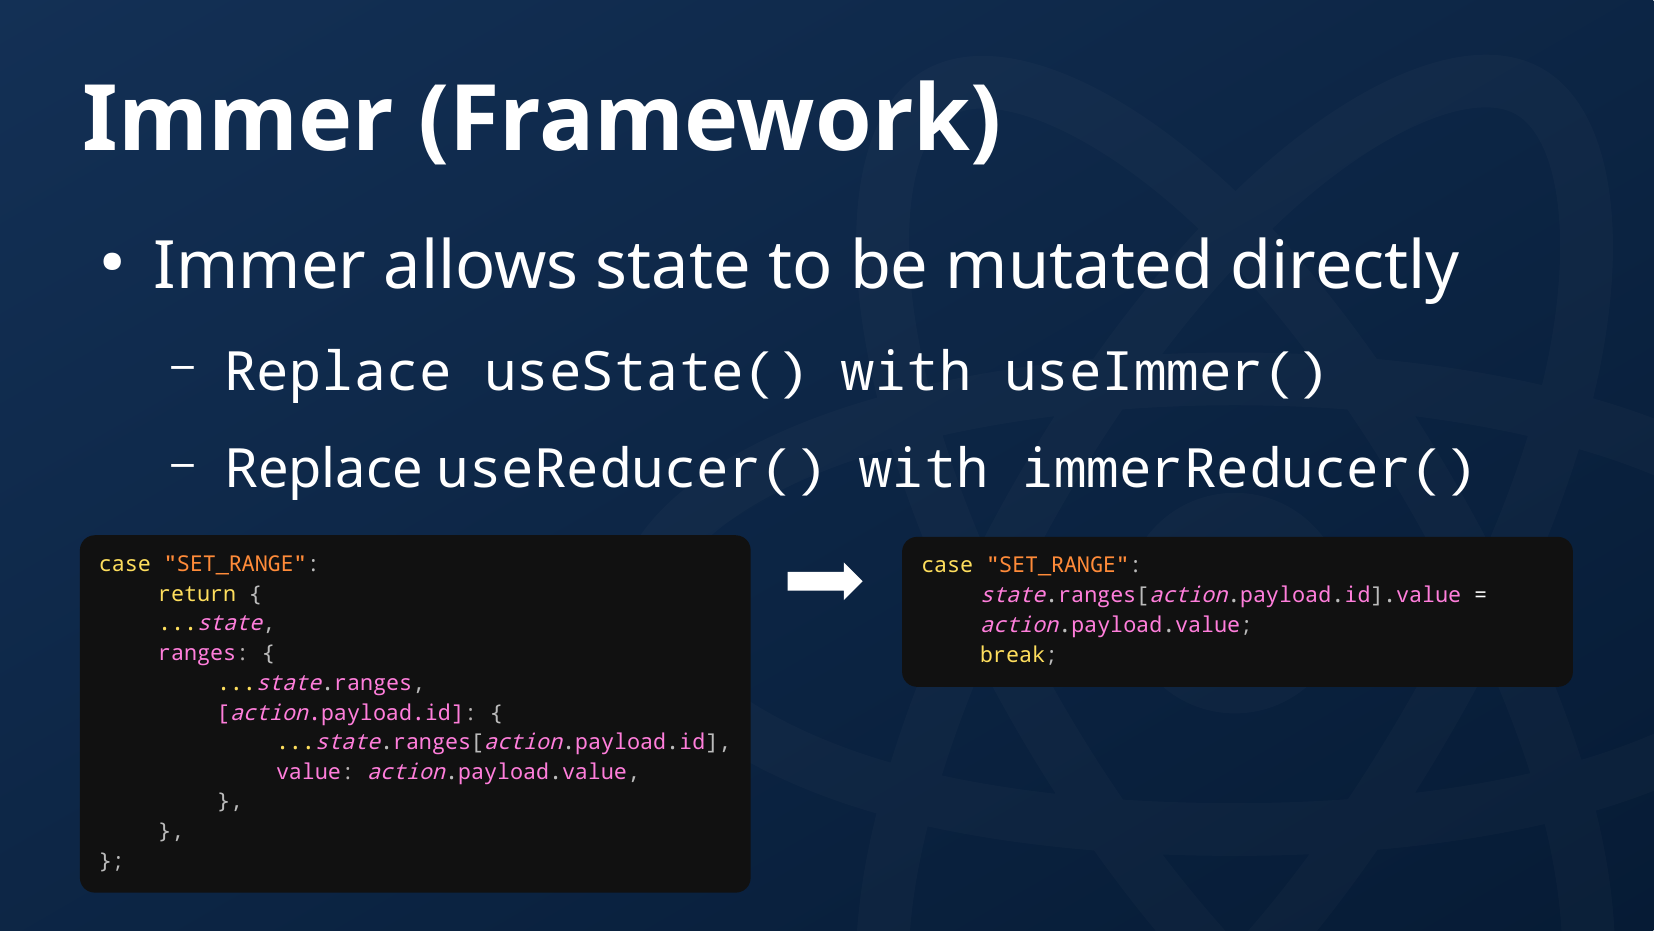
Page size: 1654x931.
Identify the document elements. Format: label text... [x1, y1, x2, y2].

text_box case "SET_RANGE": state.ranges[action.payload.id].value = action.payload.value; break; [902, 536, 1573, 687]
text_box case "SET_RANGE": return { ...state, ranges: { ...state.ranges, [action.payload.id]: { ...state.ranges[action.payload.id], value: action.payload.value, }, }, }; [79, 535, 751, 893]
title Immer (Framework) [82, 37, 1571, 193]
list Immer allows state to be mutated directly Replace useState() with useImmer() Replace useReducer() with immerReducer() [82, 217, 1571, 758]
text_box [787, 562, 863, 601]
